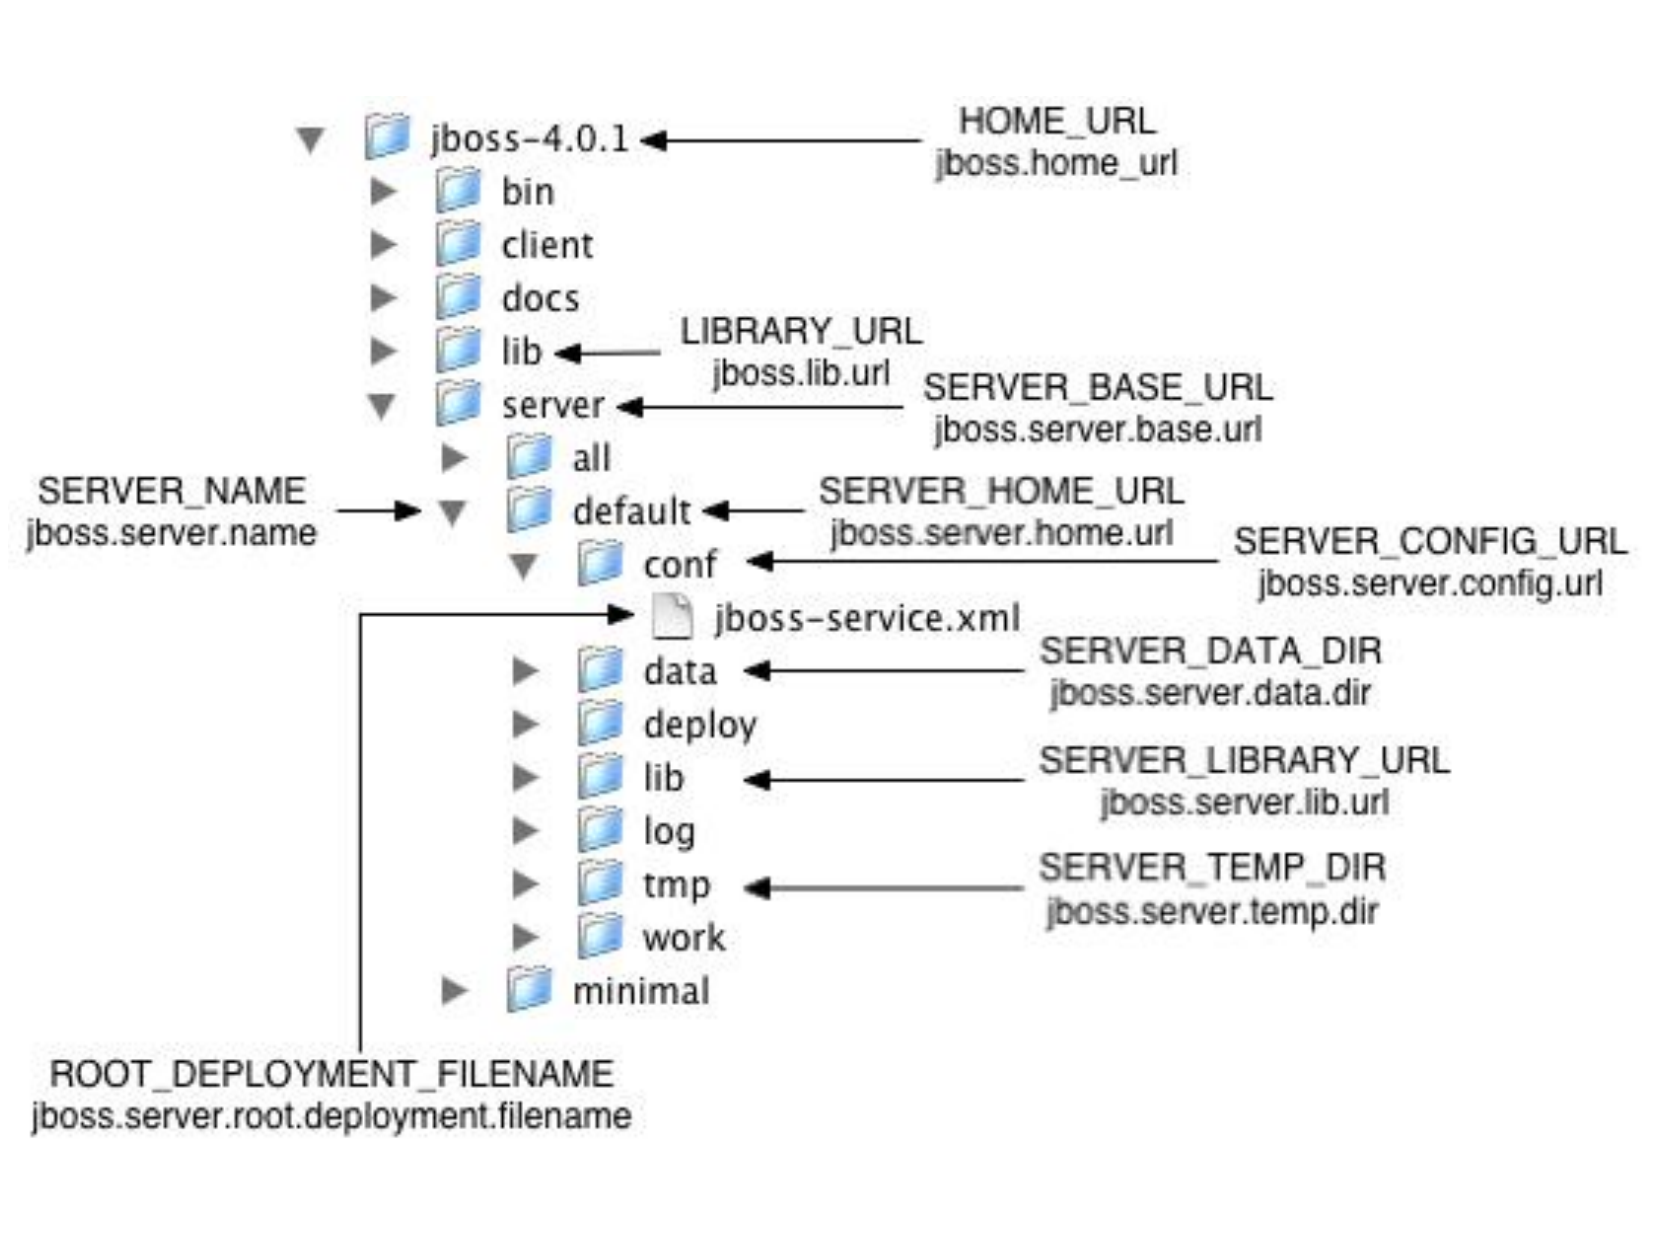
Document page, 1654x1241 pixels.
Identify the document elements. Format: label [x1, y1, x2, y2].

picture [8, 96, 1654, 1141]
